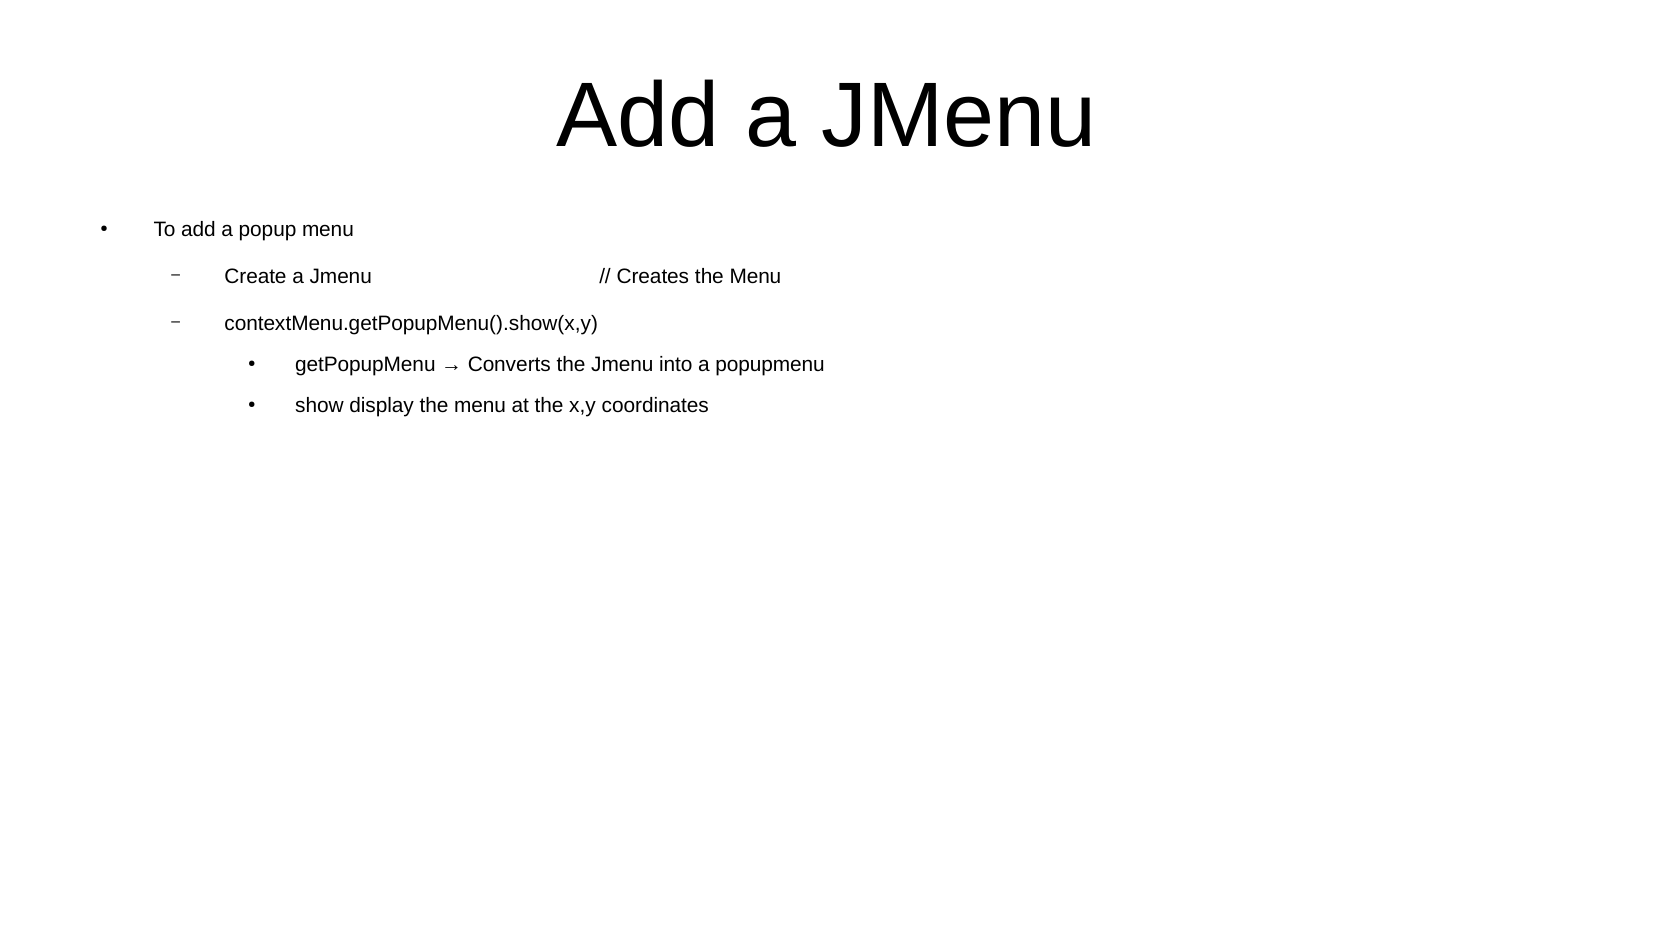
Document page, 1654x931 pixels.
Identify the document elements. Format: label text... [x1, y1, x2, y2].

title Add a JMenu [82, 37, 1571, 193]
list To add a popup menu Create a Jmenu // Creates the Menu contextMenu.getPopupMenu().show(x,y) getPopupMenu → Converts the Jmenu into a popupmenu show display the menu at the x,y coordinates [82, 217, 1621, 916]
